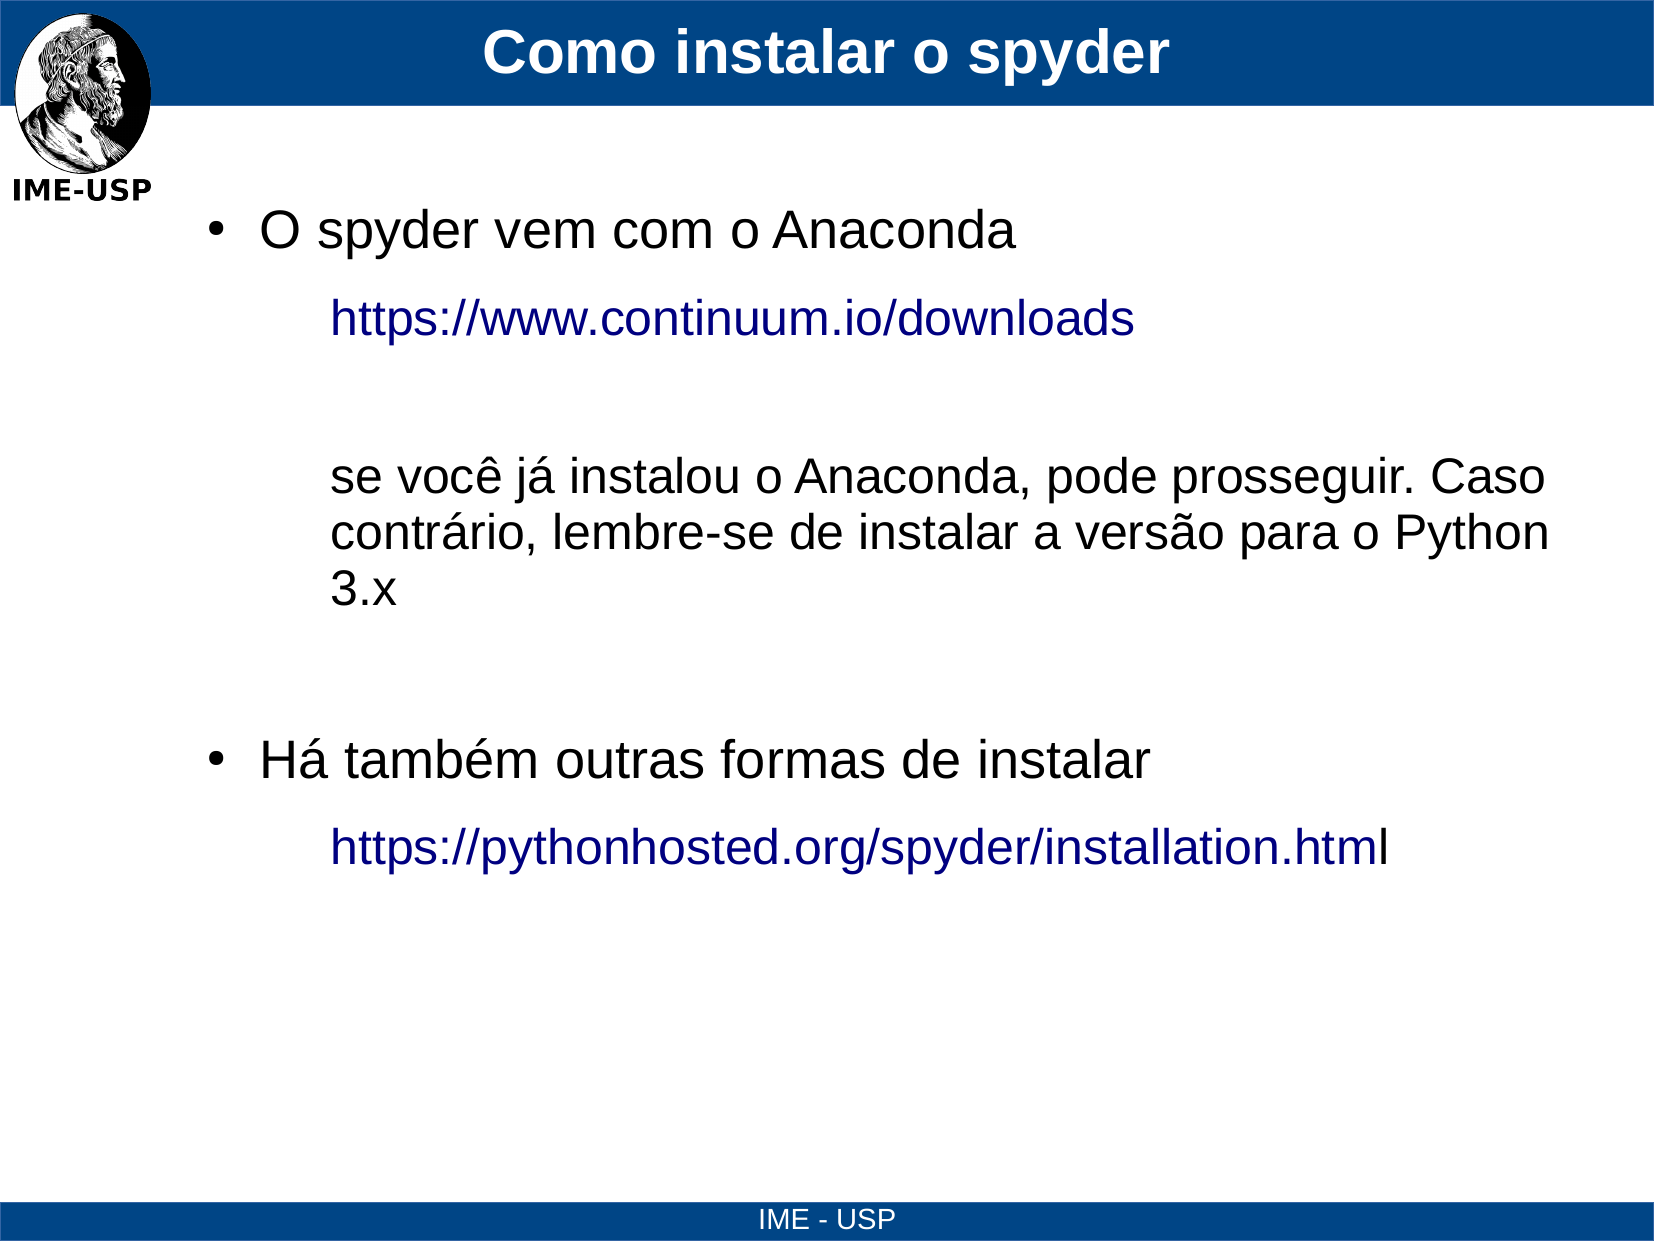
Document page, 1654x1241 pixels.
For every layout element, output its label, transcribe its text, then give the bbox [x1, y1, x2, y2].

title Como instalar o spyder [0, 0, 1654, 106]
list O spyder vem com o Anaconda https://www.continuum.io/downloads se você já instalou o Anaconda, pode prosseguir. Caso contrário, lembre-se de instalar a versão para o Python 3.x Há também outras formas de instalar https://pythonhosted.org/spyder/installation.html [188, 199, 1601, 1134]
picture [14, 106, 151, 201]
